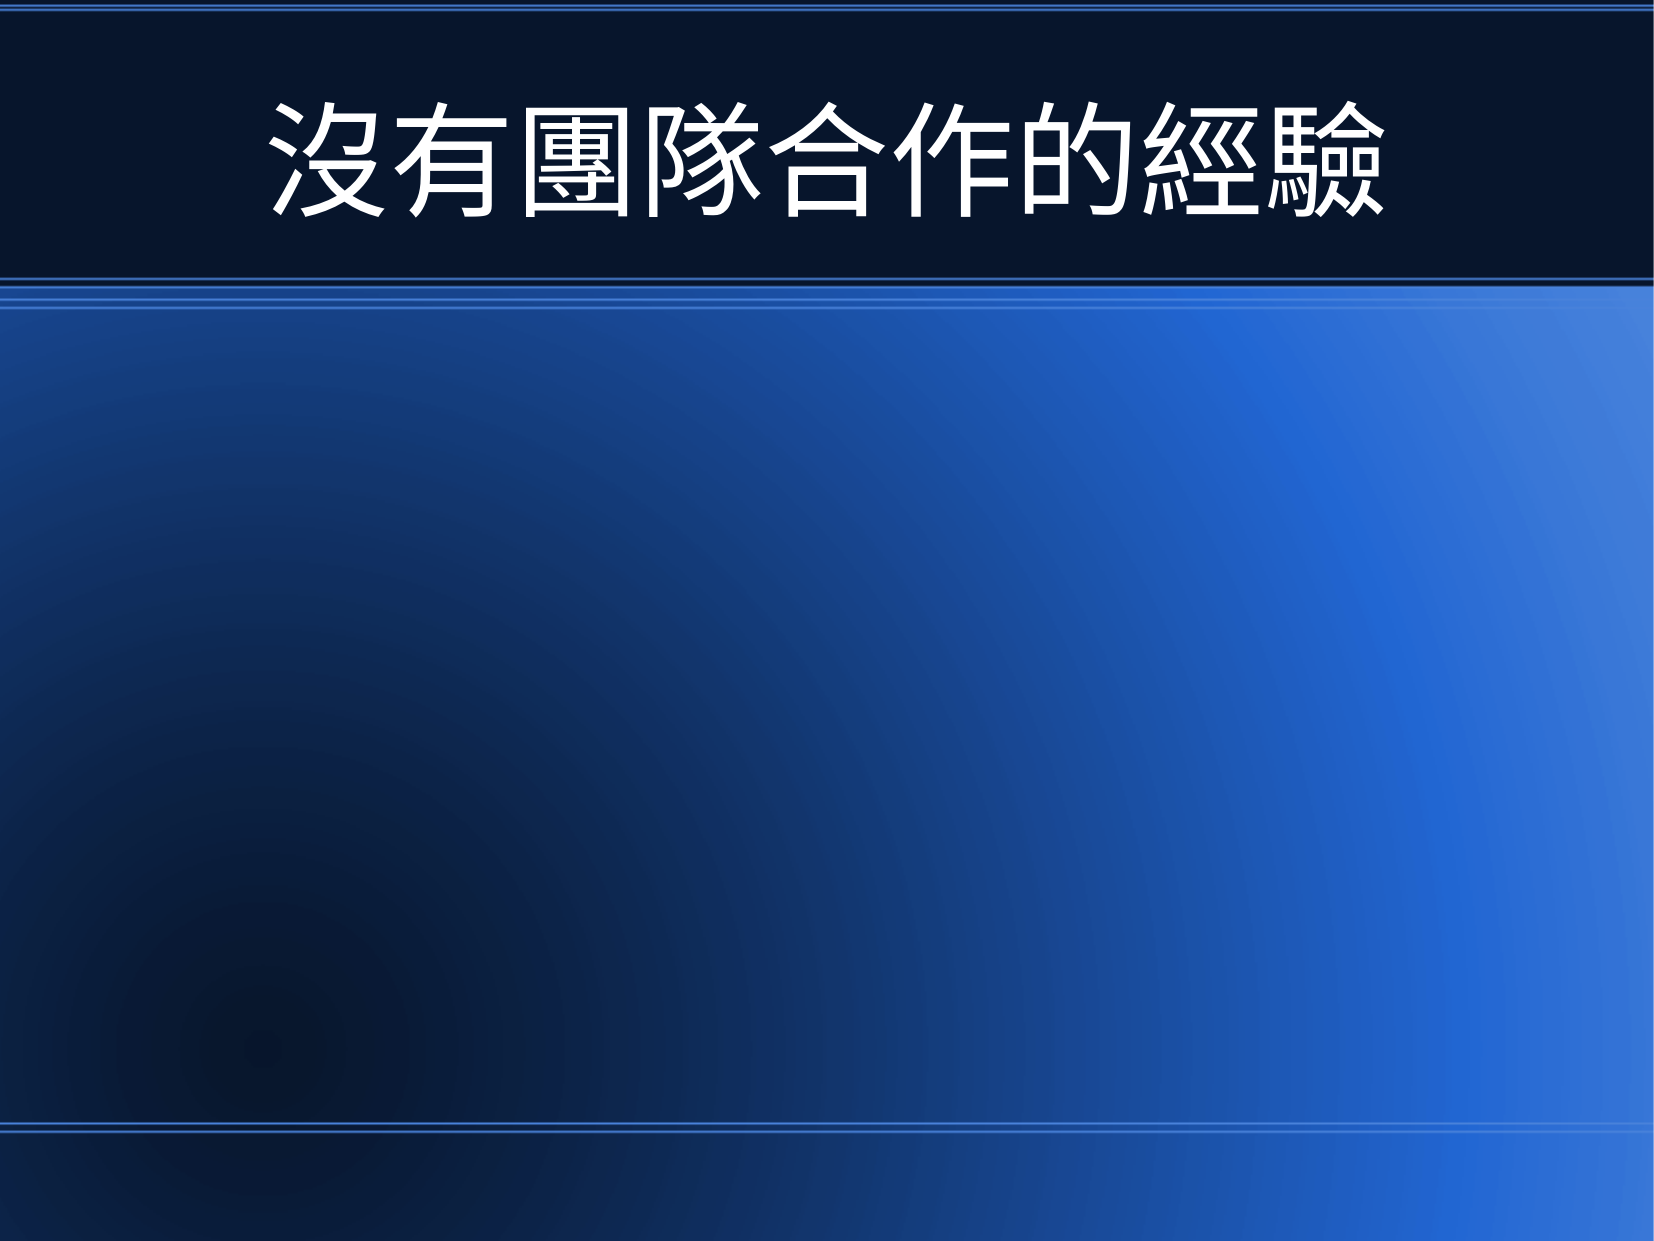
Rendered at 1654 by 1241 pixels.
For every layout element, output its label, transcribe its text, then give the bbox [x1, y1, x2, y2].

picture [0, 0, 1654, 1241]
title 沒有團隊合作的經驗 [82, 49, 1571, 257]
